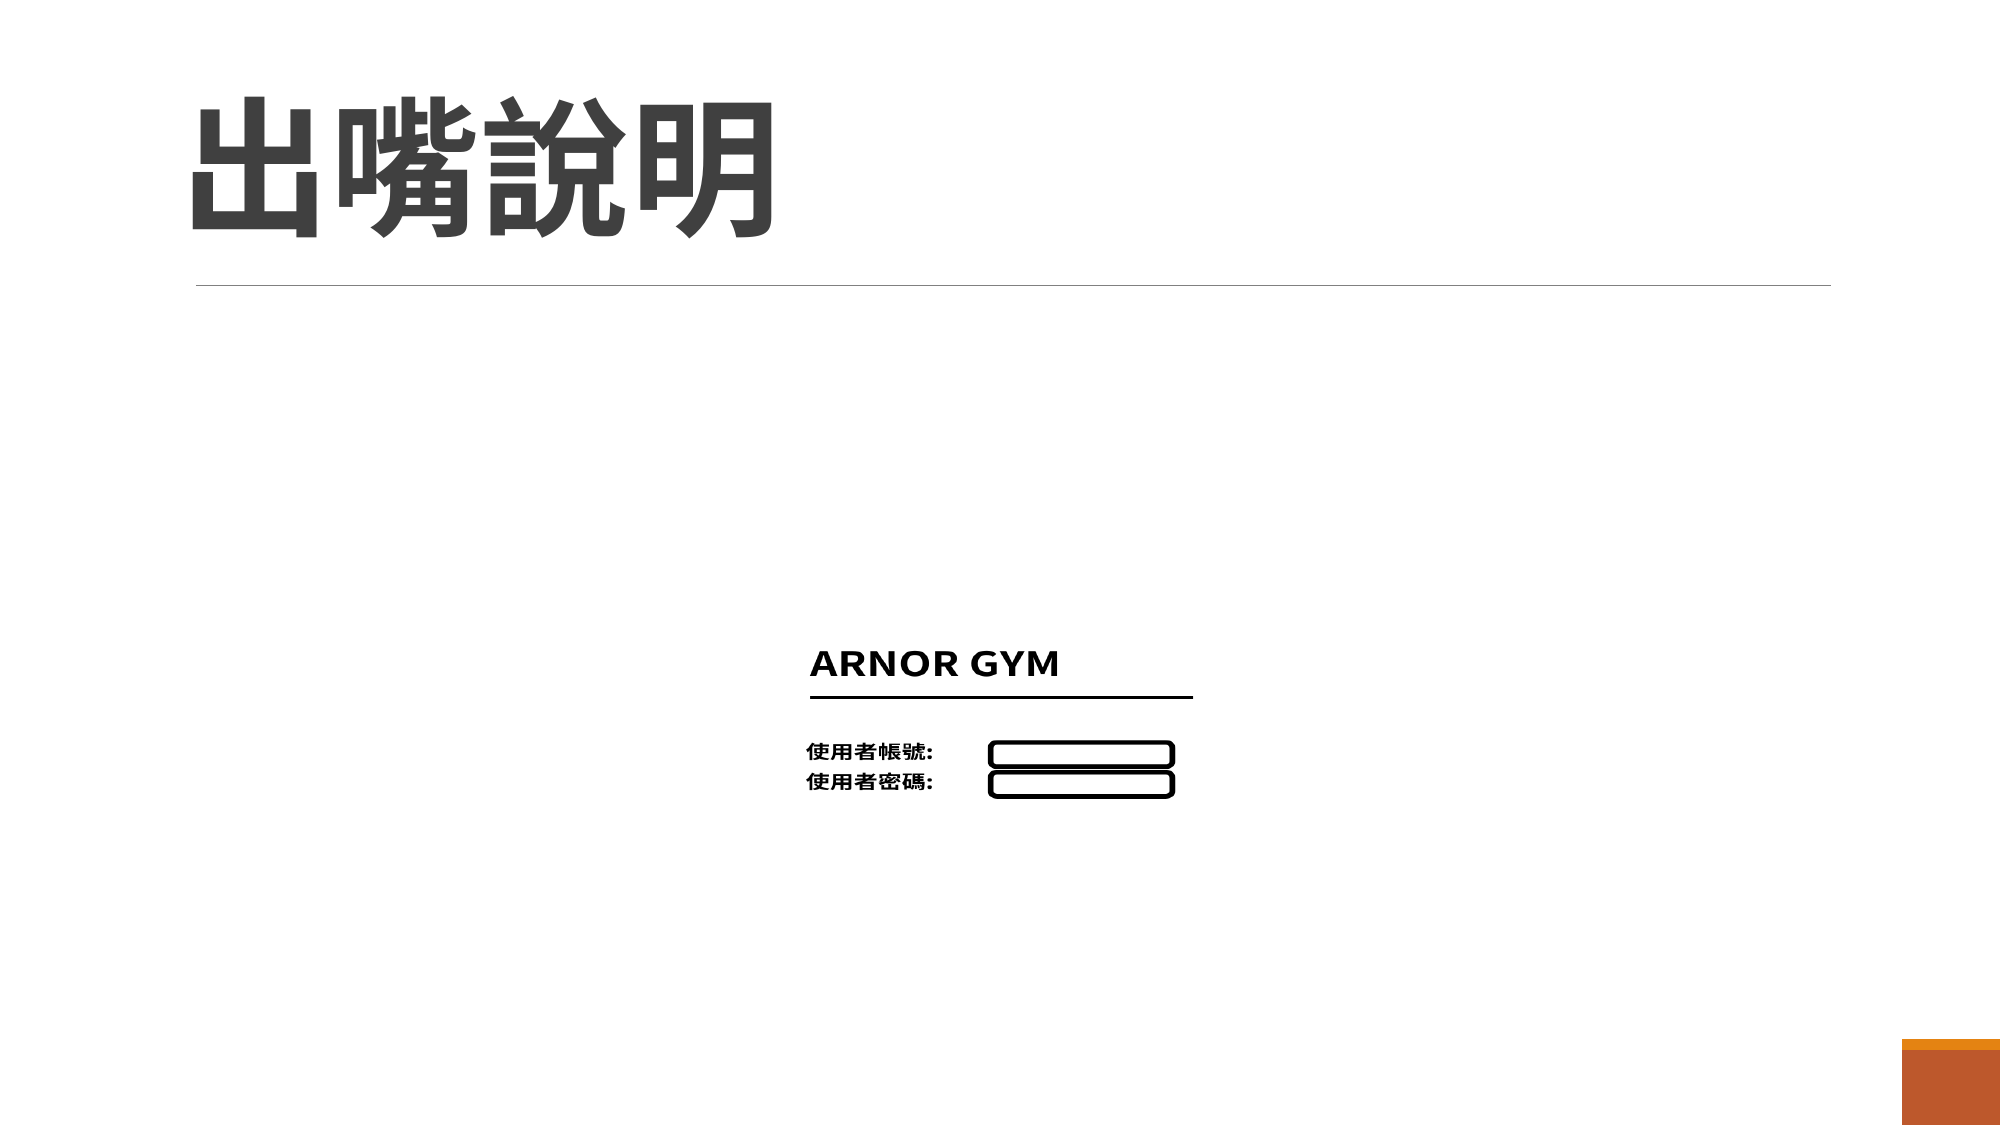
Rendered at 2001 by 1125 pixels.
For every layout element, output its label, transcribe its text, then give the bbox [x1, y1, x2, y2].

picture [0, 295, 1902, 1125]
title 出嘴說明 [180, 47, 1830, 285]
